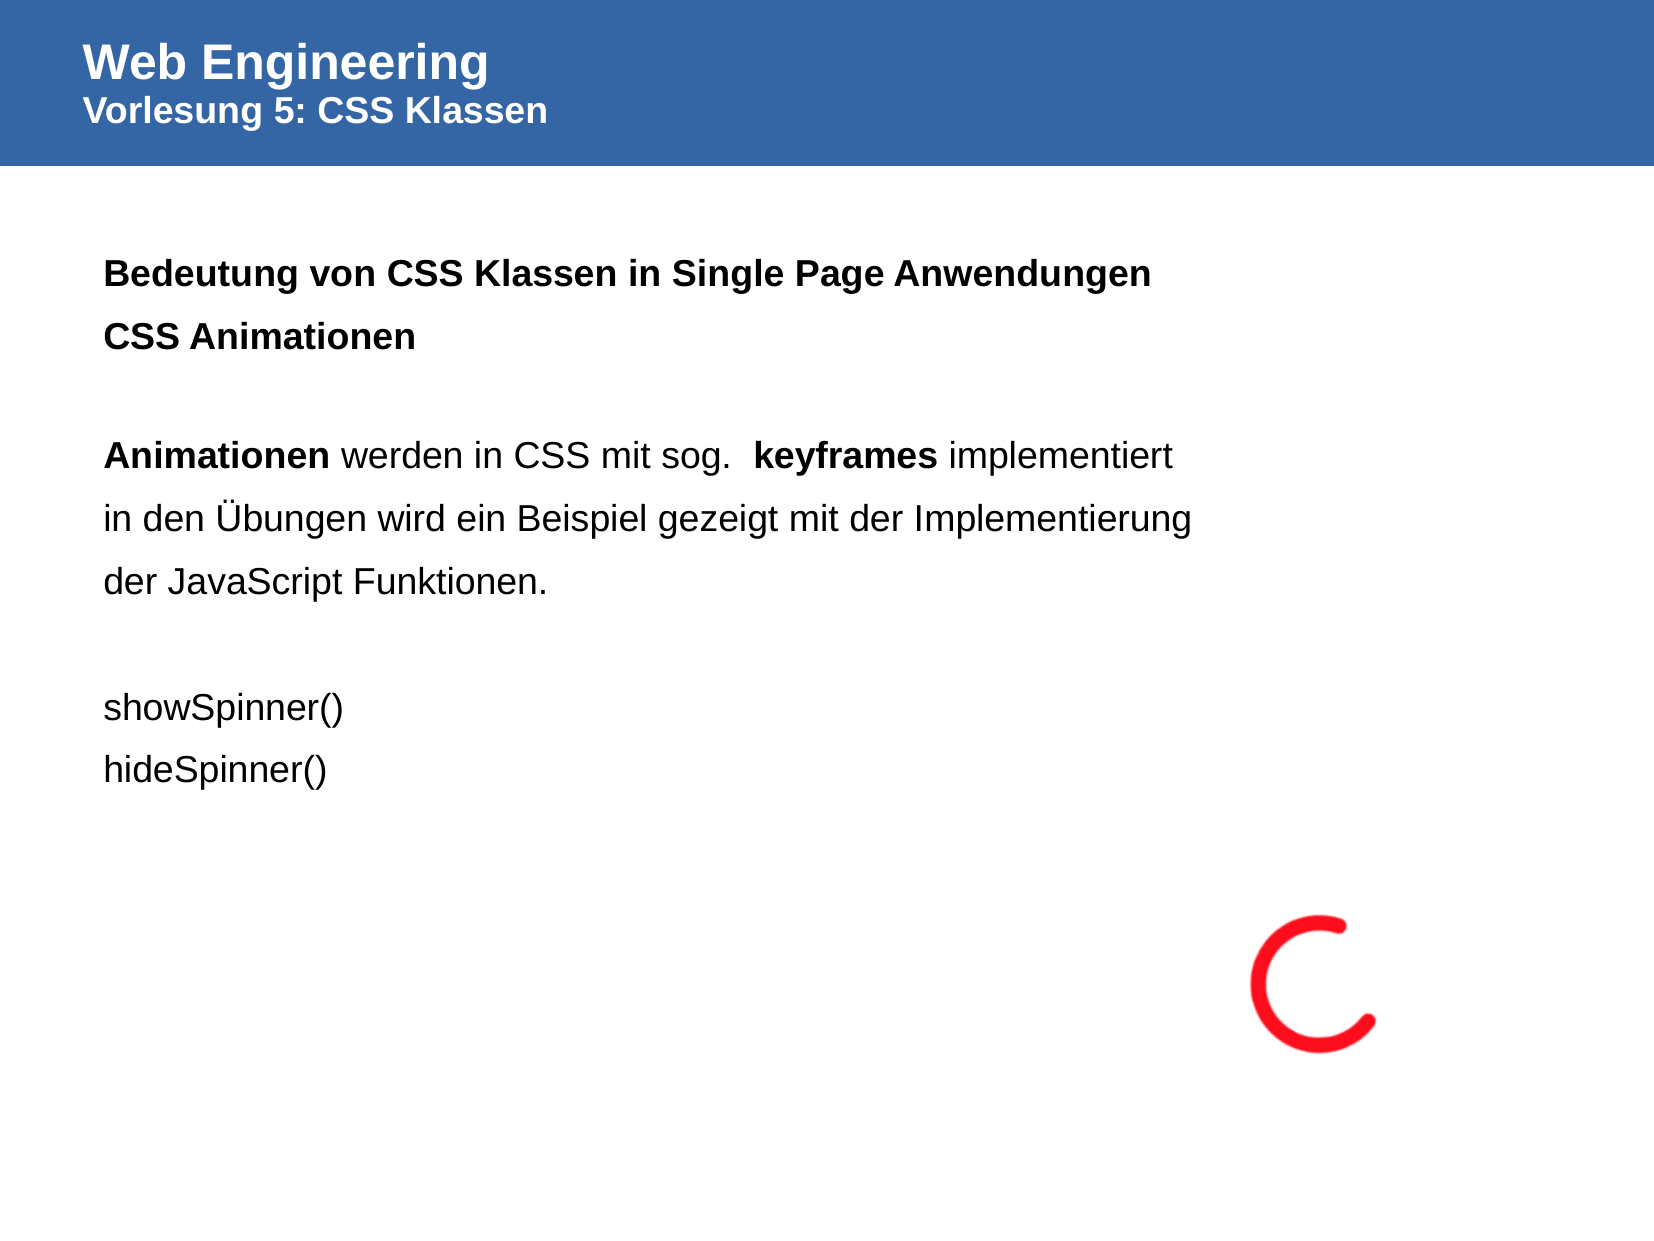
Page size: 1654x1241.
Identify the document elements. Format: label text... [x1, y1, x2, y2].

text_box Bedeutung von CSS Klassen in Single Page Anwendungen CSS Animationen Animationen werden in CSS mit sog. keyframes implementiert in den Übungen wird ein Beispiel gezeigt mit der Implementierung der JavaScript Funktionen. showSpinner() hideSpinner() [88, 224, 1595, 799]
picture [1181, 862, 1450, 1107]
title Web Engineering Vorlesung 5: CSS Klassen [82, 0, 1571, 166]
